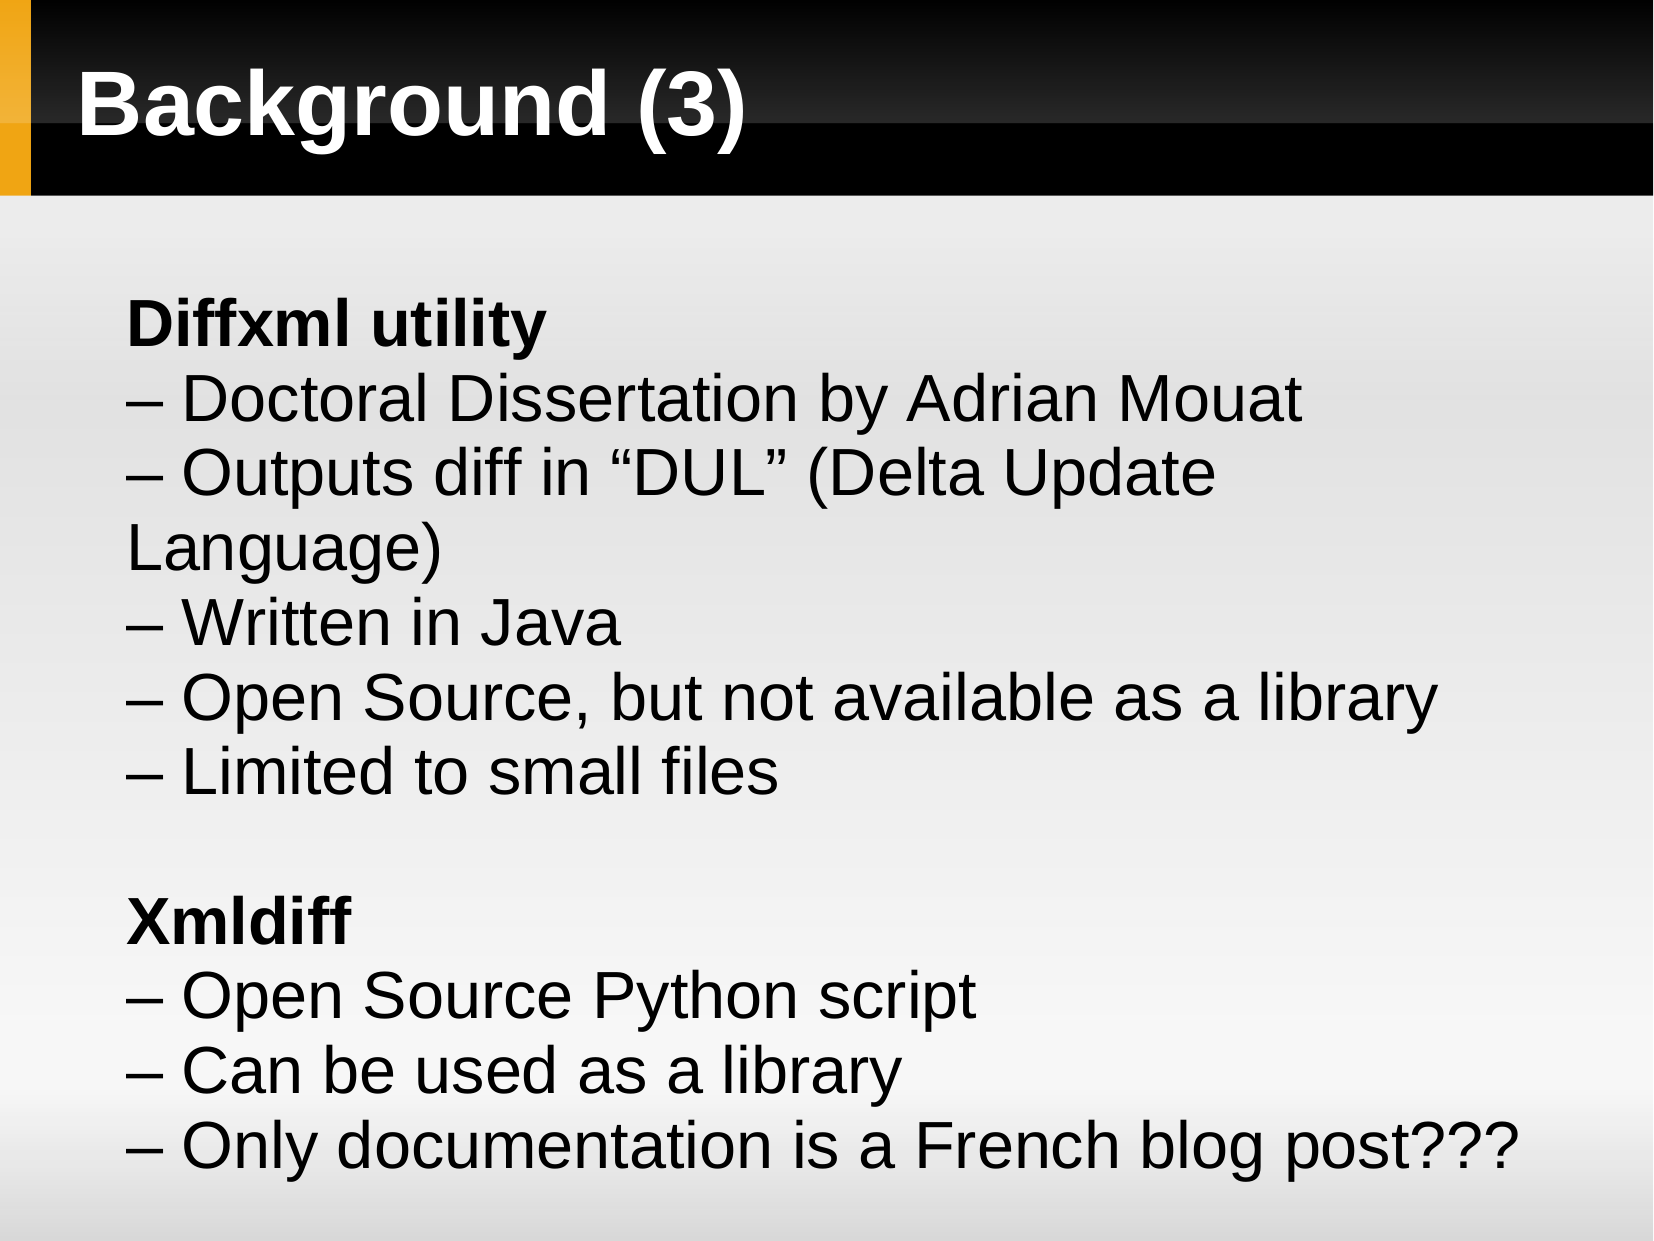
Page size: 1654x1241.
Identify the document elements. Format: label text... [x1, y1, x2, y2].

picture [0, 0, 1654, 1241]
title Background (3) [76, 0, 1565, 208]
subtitle Diffxml utility – Doctoral Dissertation by Adrian Mouat – Outputs diff in “DUL” (Delta Update Language) – Written in Java – Open Source, but not available as a library – Limited to small files Xmldiff – Open Source Python script – Can be used as a library – Only documentation is a French blog post??? [125, 285, 1538, 1183]
